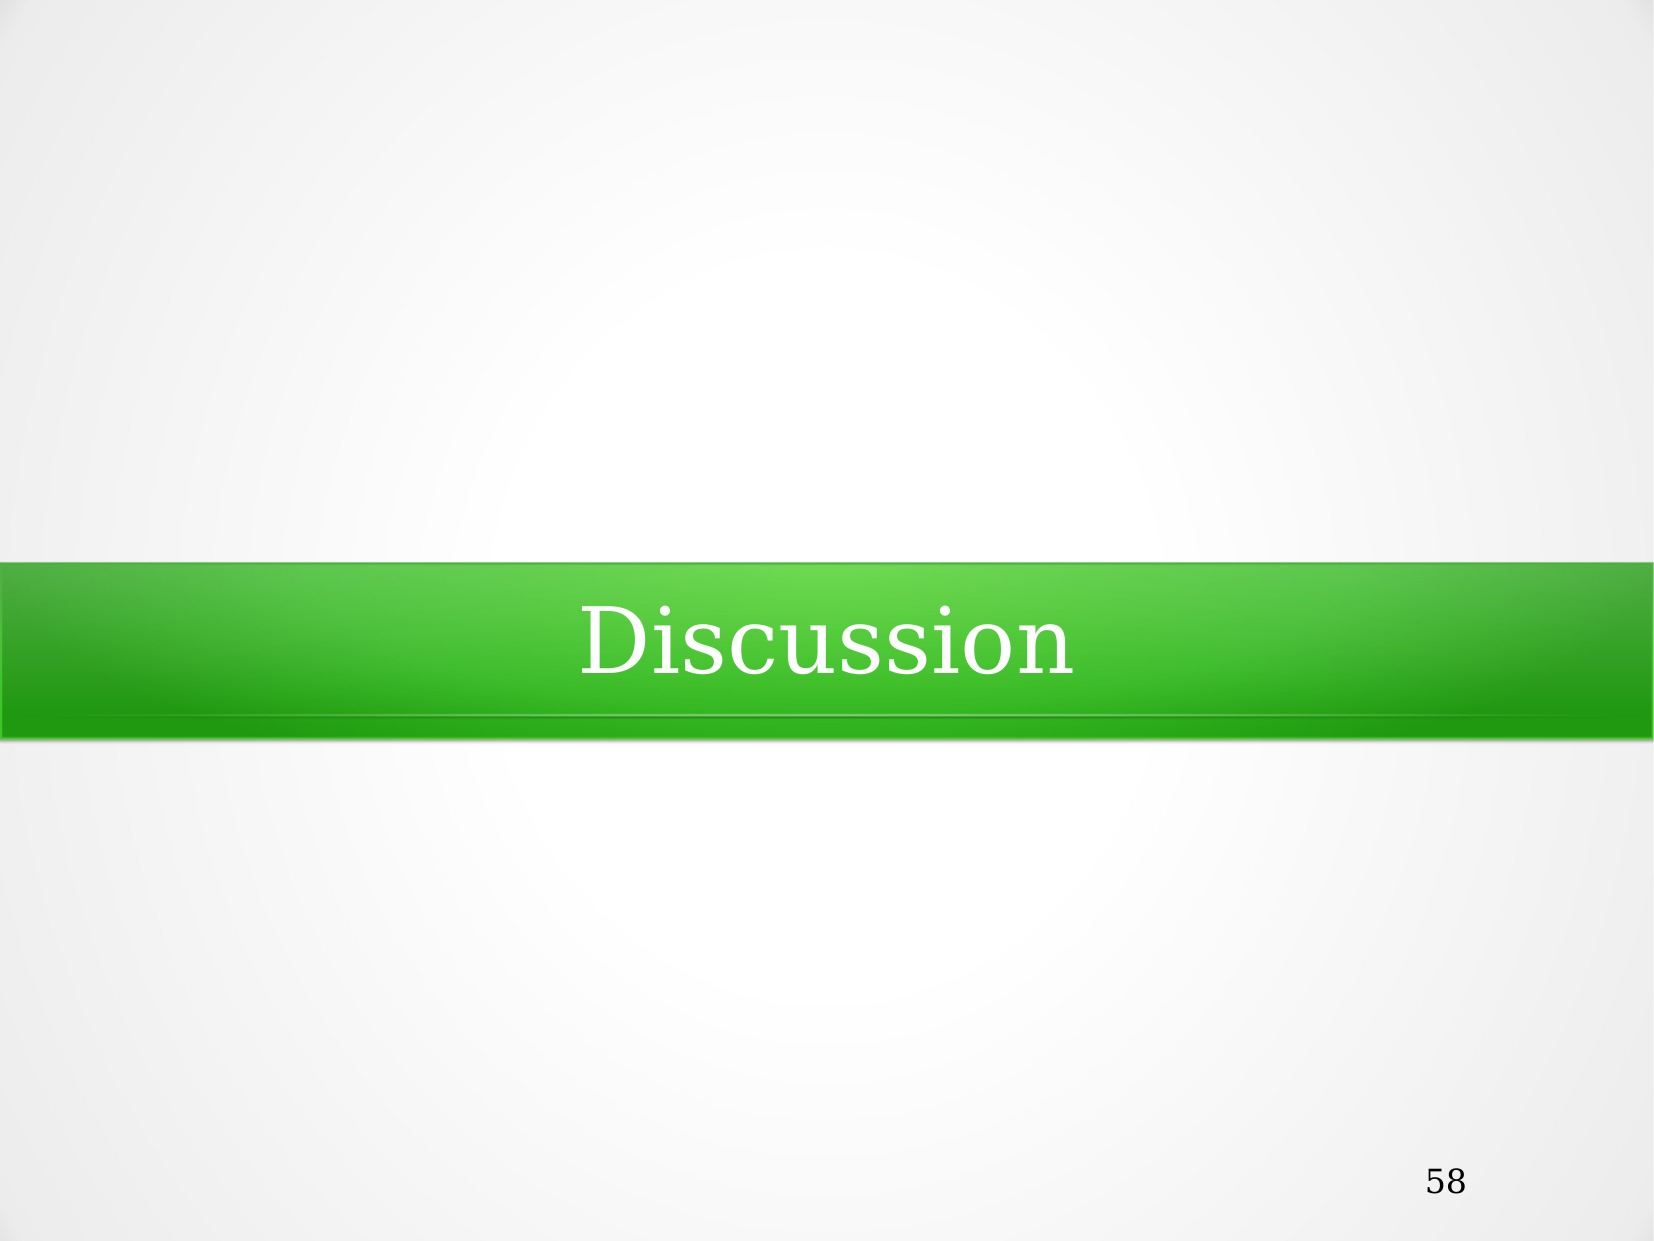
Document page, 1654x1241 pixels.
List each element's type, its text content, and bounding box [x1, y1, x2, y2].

title Discussion [82, 578, 1571, 715]
picture [0, 0, 1654, 1241]
